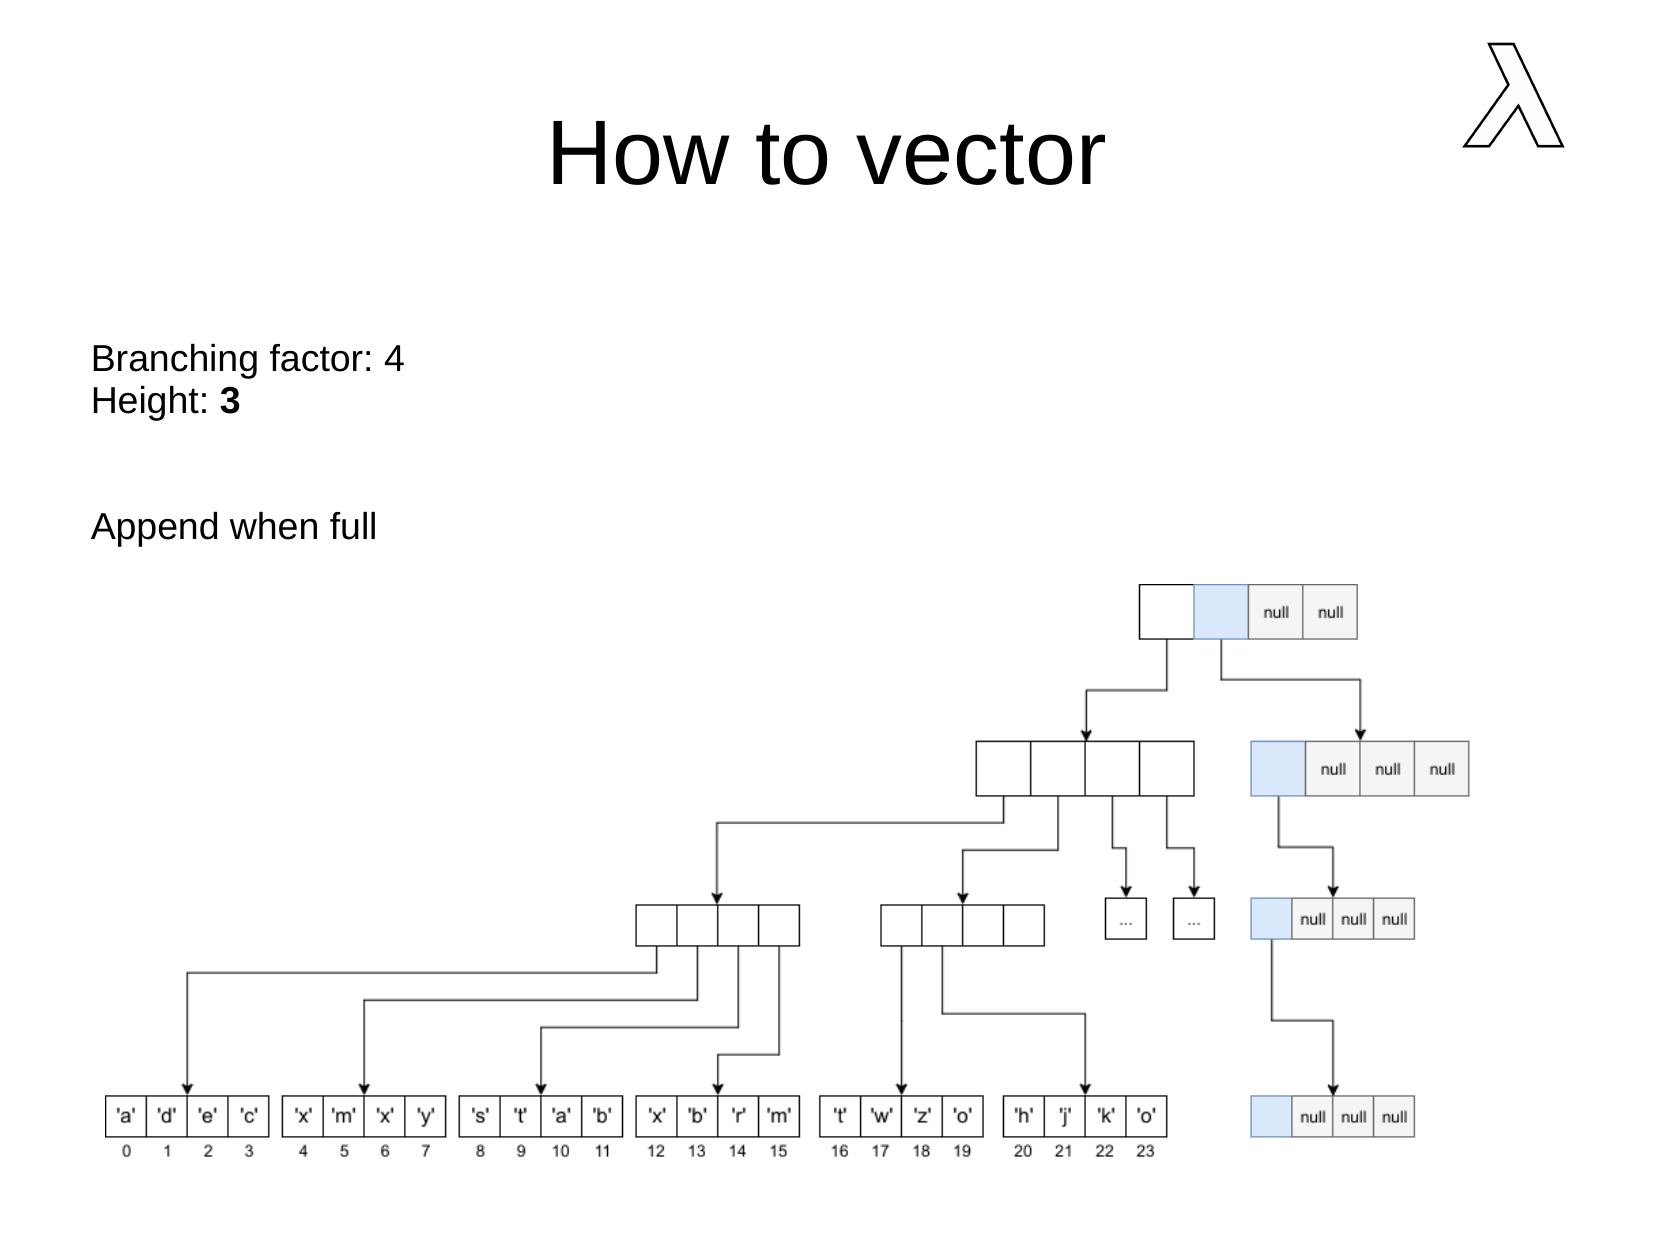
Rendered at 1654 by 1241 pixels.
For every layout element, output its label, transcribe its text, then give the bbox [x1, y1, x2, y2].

text_box Branching factor: 4 Height: 3 Append when full [76, 330, 421, 555]
picture [1440, 40, 1587, 151]
picture [105, 584, 1471, 1165]
title How to vector [82, 49, 1571, 257]
